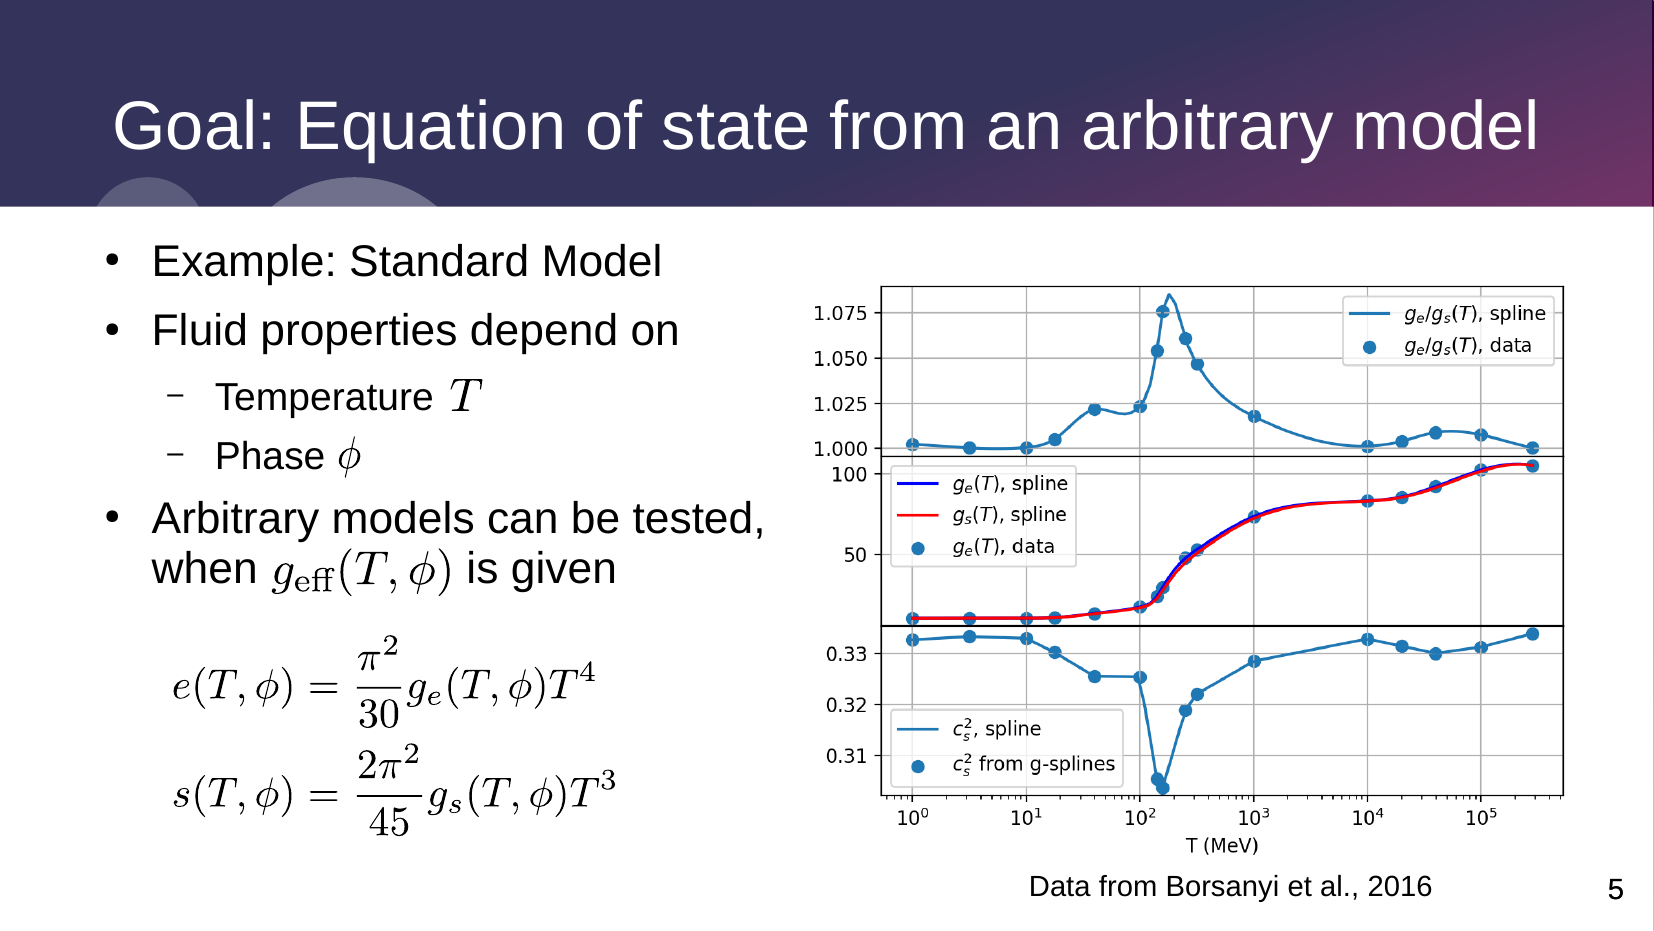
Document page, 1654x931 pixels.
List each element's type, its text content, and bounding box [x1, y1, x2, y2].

title Goal: Equation of state from an arbitrary model [88, 44, 1565, 207]
picture [336, 436, 361, 478]
picture [269, 546, 452, 598]
picture [169, 633, 617, 838]
picture [449, 379, 483, 411]
list Example: Standard Model Fluid properties depend on Temperature Phase Arbitrary models can be tested, when is given [88, 236, 771, 651]
text_box Data from Borsanyi et al., 2016 [1014, 862, 1451, 910]
picture [771, 207, 1651, 868]
